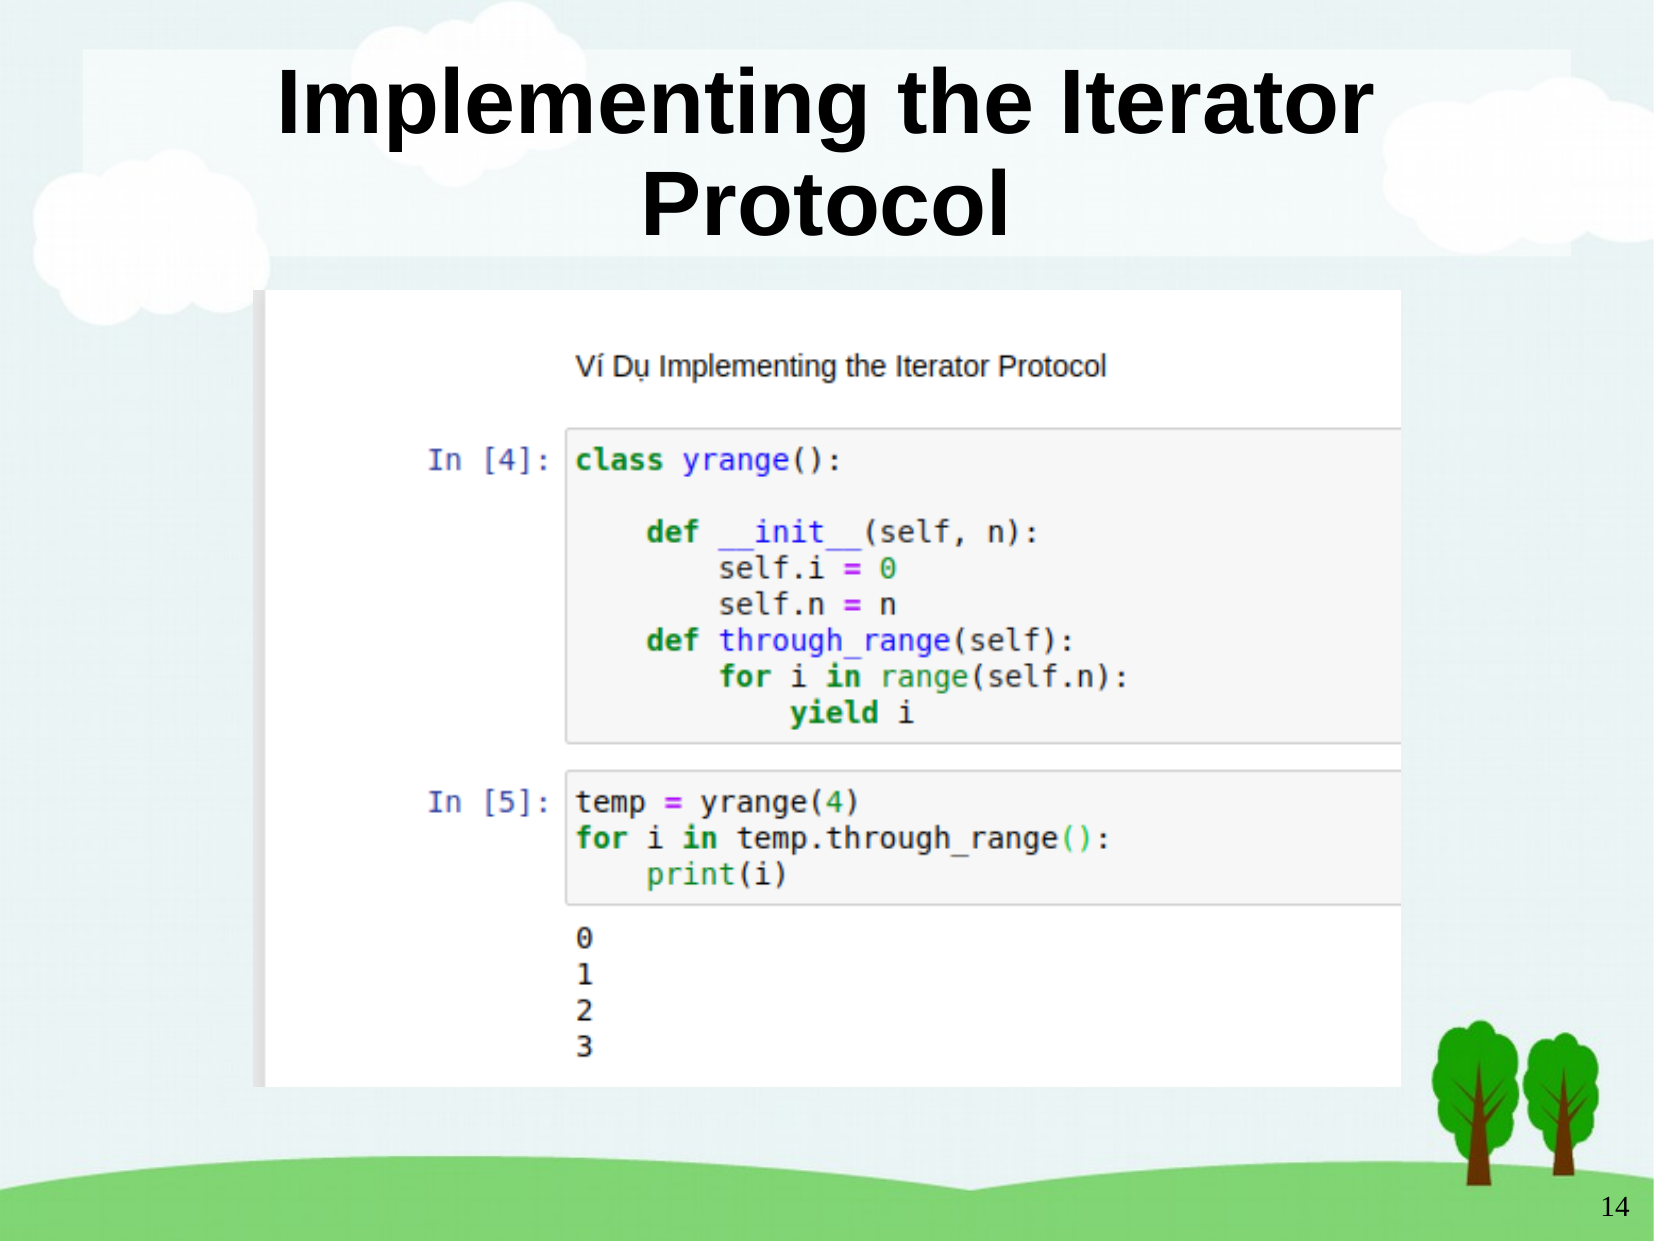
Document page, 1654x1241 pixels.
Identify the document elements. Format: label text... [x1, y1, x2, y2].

picture [0, 0, 1654, 1241]
title Implementing the Iterator Protocol [82, 49, 1571, 257]
